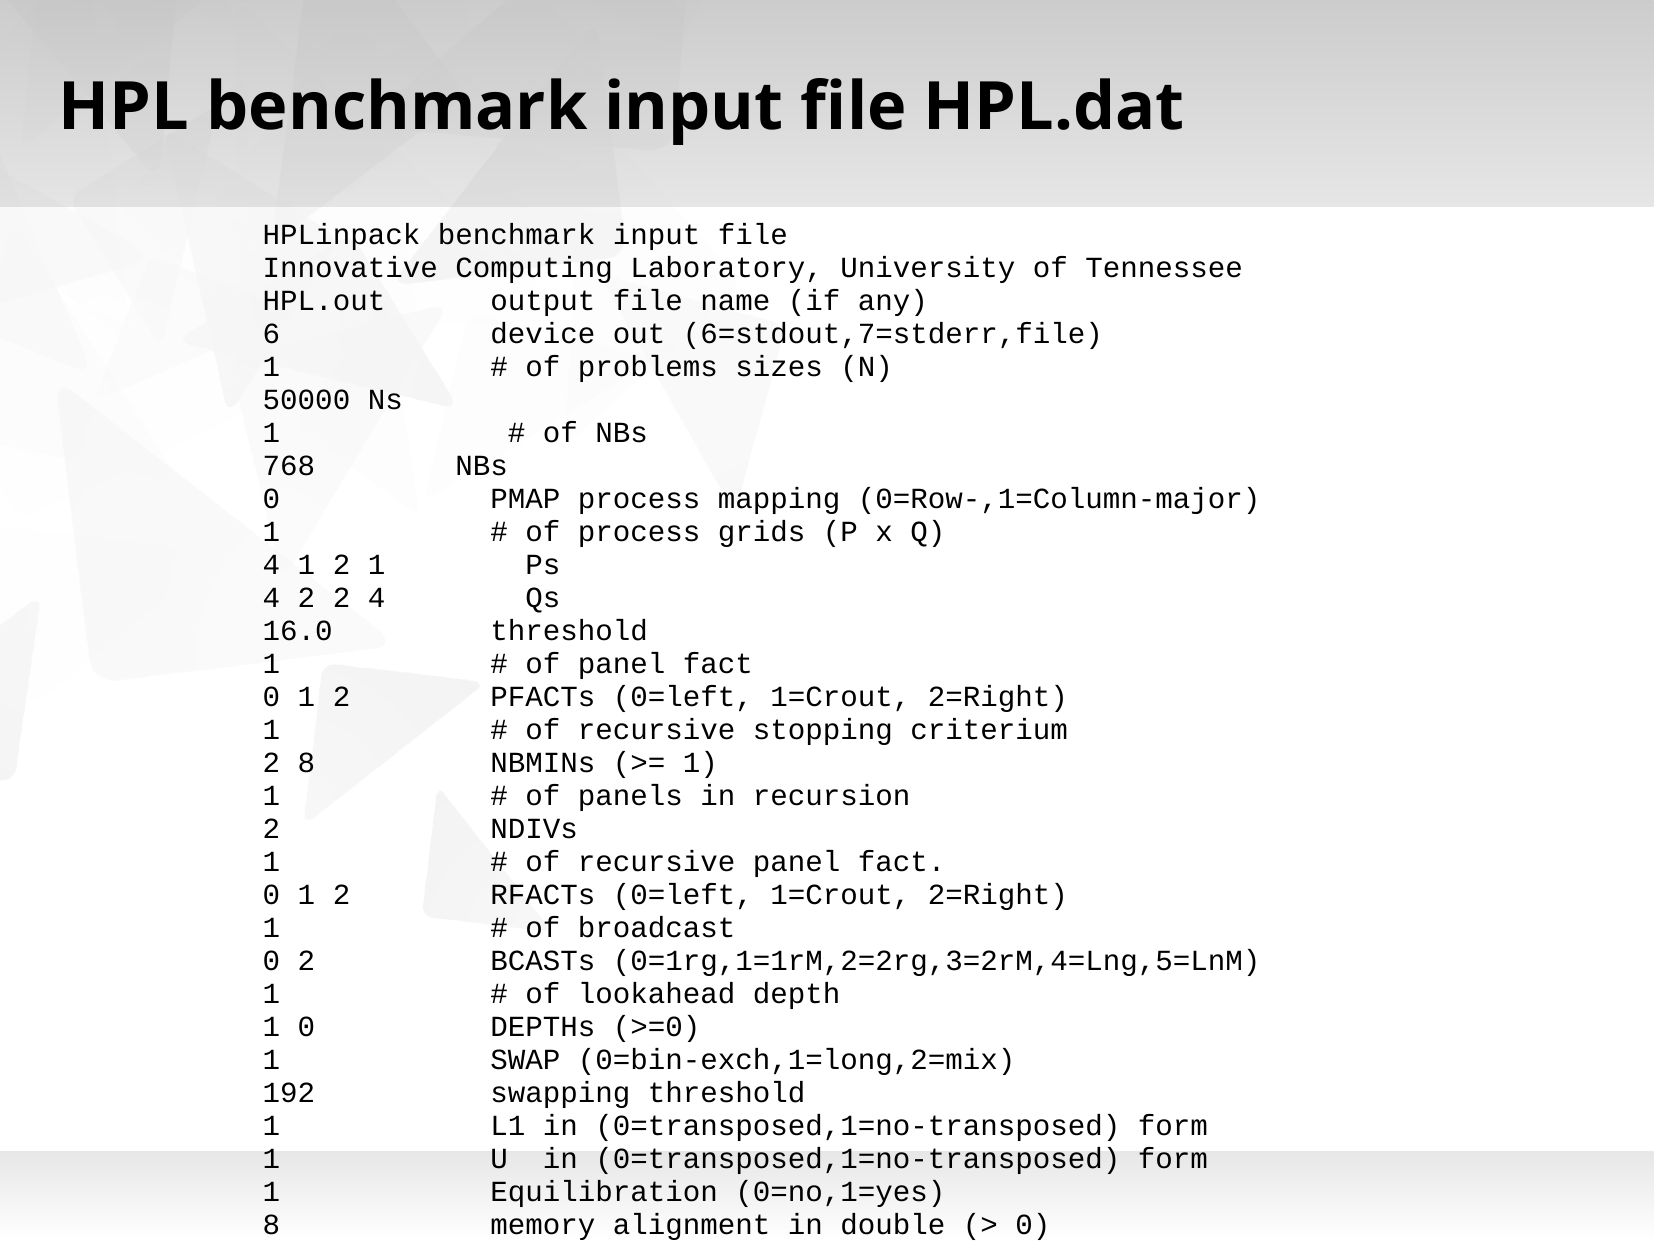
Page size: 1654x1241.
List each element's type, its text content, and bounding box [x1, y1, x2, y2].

title HPL benchmark input file HPL.dat [59, 29, 1595, 178]
picture [0, 0, 783, 931]
text_box HPLinpack benchmark input file Innovative Computing Laboratory, University of Tennessee HPL.out output file name (if any) 6 device out (6=stdout,7=stderr,file) 1 # of problems sizes (N) 50000 Ns 1 # of NBs 768 NBs 0 PMAP process mapping (0=Row-,1=Column-major) 1 # of process grids (P x Q) 4 1 2 1 Ps 4 2 2 4 Qs 16.0 threshold 1 # of panel fact 0 1 2 PFACTs (0=left, 1=Crout, 2=Right) 1 # of recursive stopping criterium 2 8 NBMINs (>= 1) 1 # of panels in recursion 2 NDIVs 1 # of recursive panel fact. 0 1 2 RFACTs (0=left, 1=Crout, 2=Right) 1 # of broadcast 0 2 BCASTs (0=1rg,1=1rM,2=2rg,3=2rM,4=Lng,5=LnM) 1 # of lookahead depth 1 0 DEPTHs (>=0) 1 SWAP (0=bin-exch,1=long,2=mix) 192 swapping threshold 1 L1 in (0=transposed,1=no-transposed) form 1 U in (0=transposed,1=no-transposed) form 1 Equilibration (0=no,1=yes) 8 memory alignment in double (> 0) [248, 212, 1347, 1182]
